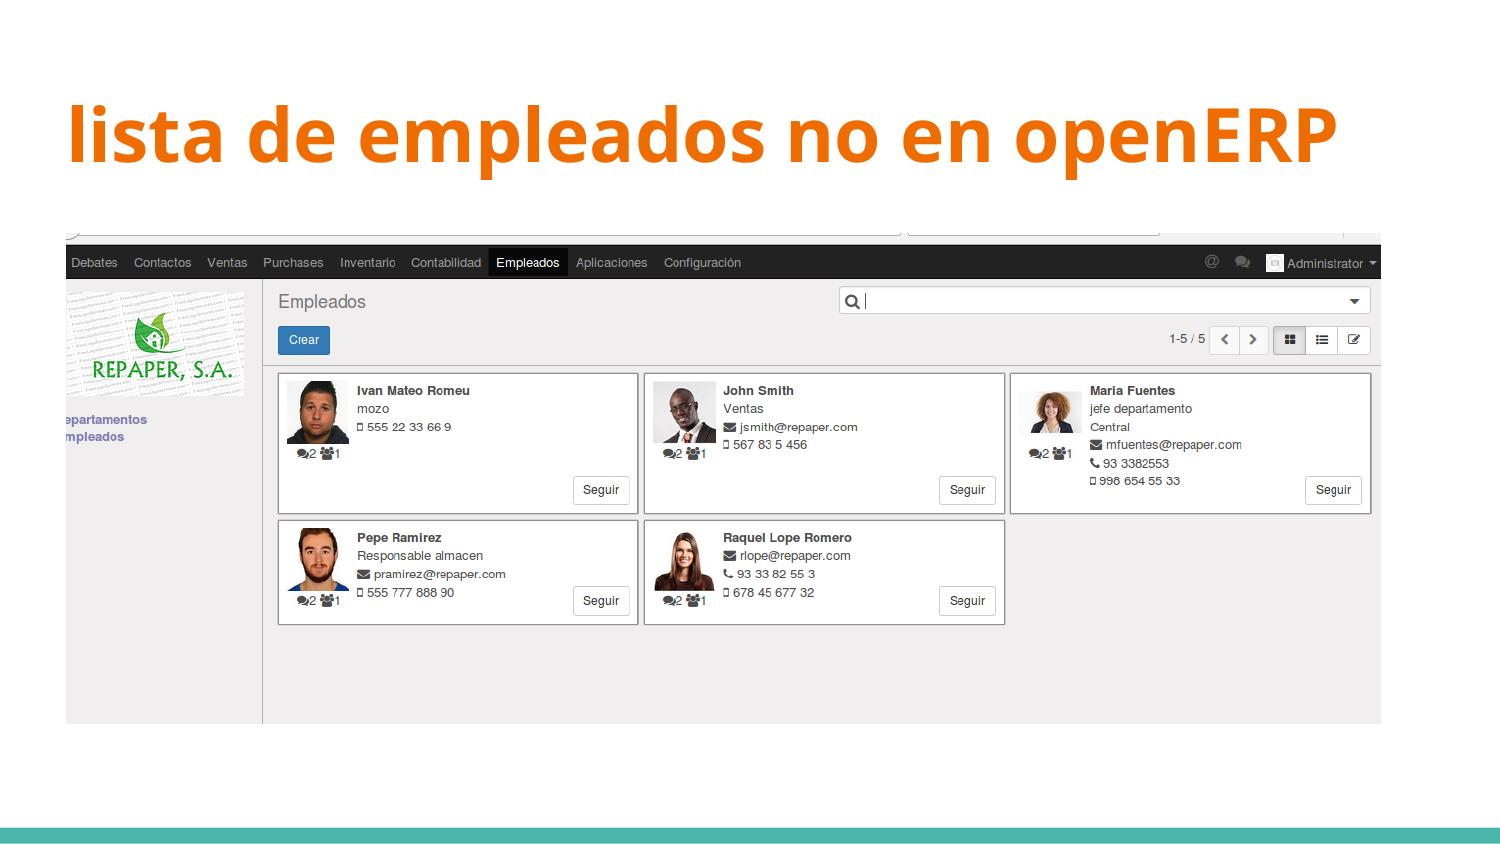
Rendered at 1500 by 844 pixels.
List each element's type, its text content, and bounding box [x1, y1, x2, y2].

picture [66, 233, 1381, 724]
title lista de empleados no en openERP [51, 72, 1449, 189]
